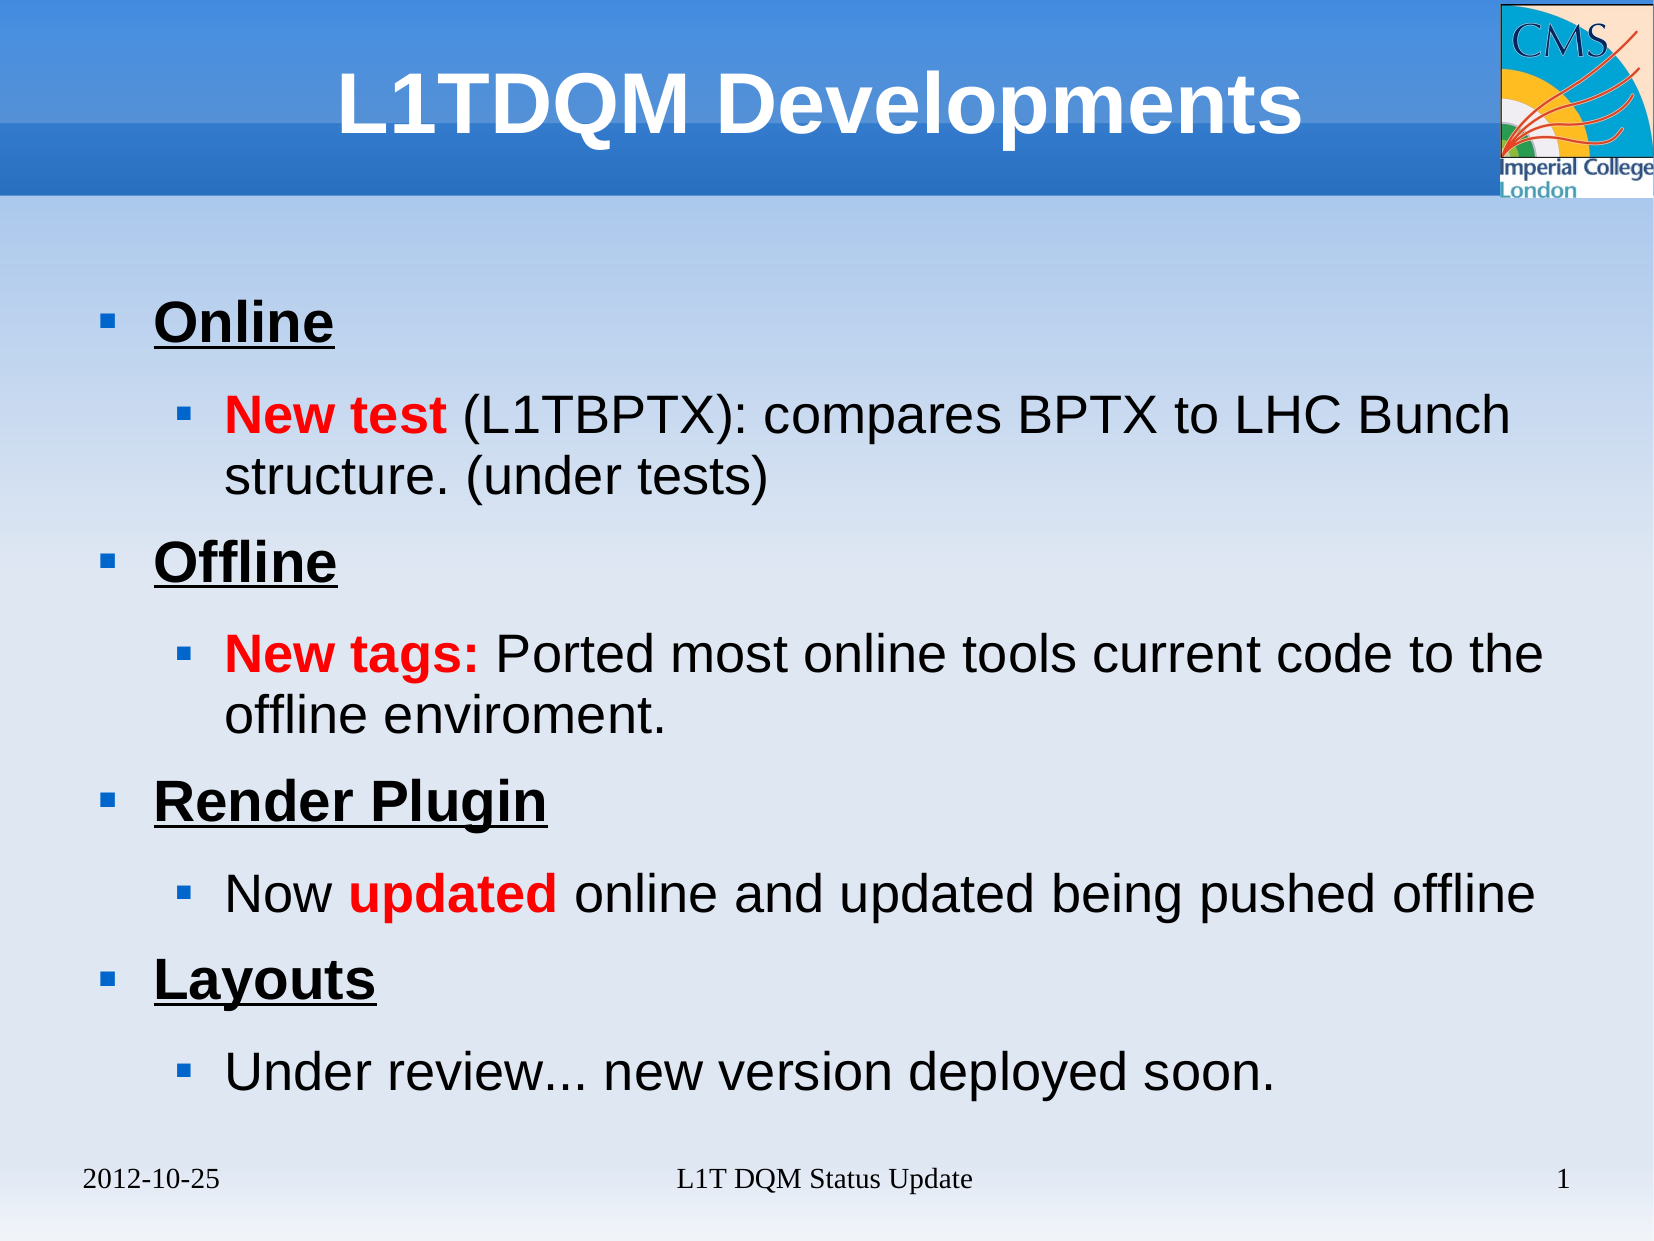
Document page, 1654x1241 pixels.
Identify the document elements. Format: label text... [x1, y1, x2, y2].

title L1TDQM Developments [76, 0, 1565, 208]
list Online New test (L1TBPTX): compares BPTX to LHC Bunch structure. (under tests) Offline New tags: Ported most online tools current code to the offline enviroment. Render Plugin Now updated online and updated being pushed offline Layouts Under review... new version deployed soon. [82, 290, 1571, 1109]
picture [0, 0, 1654, 1241]
